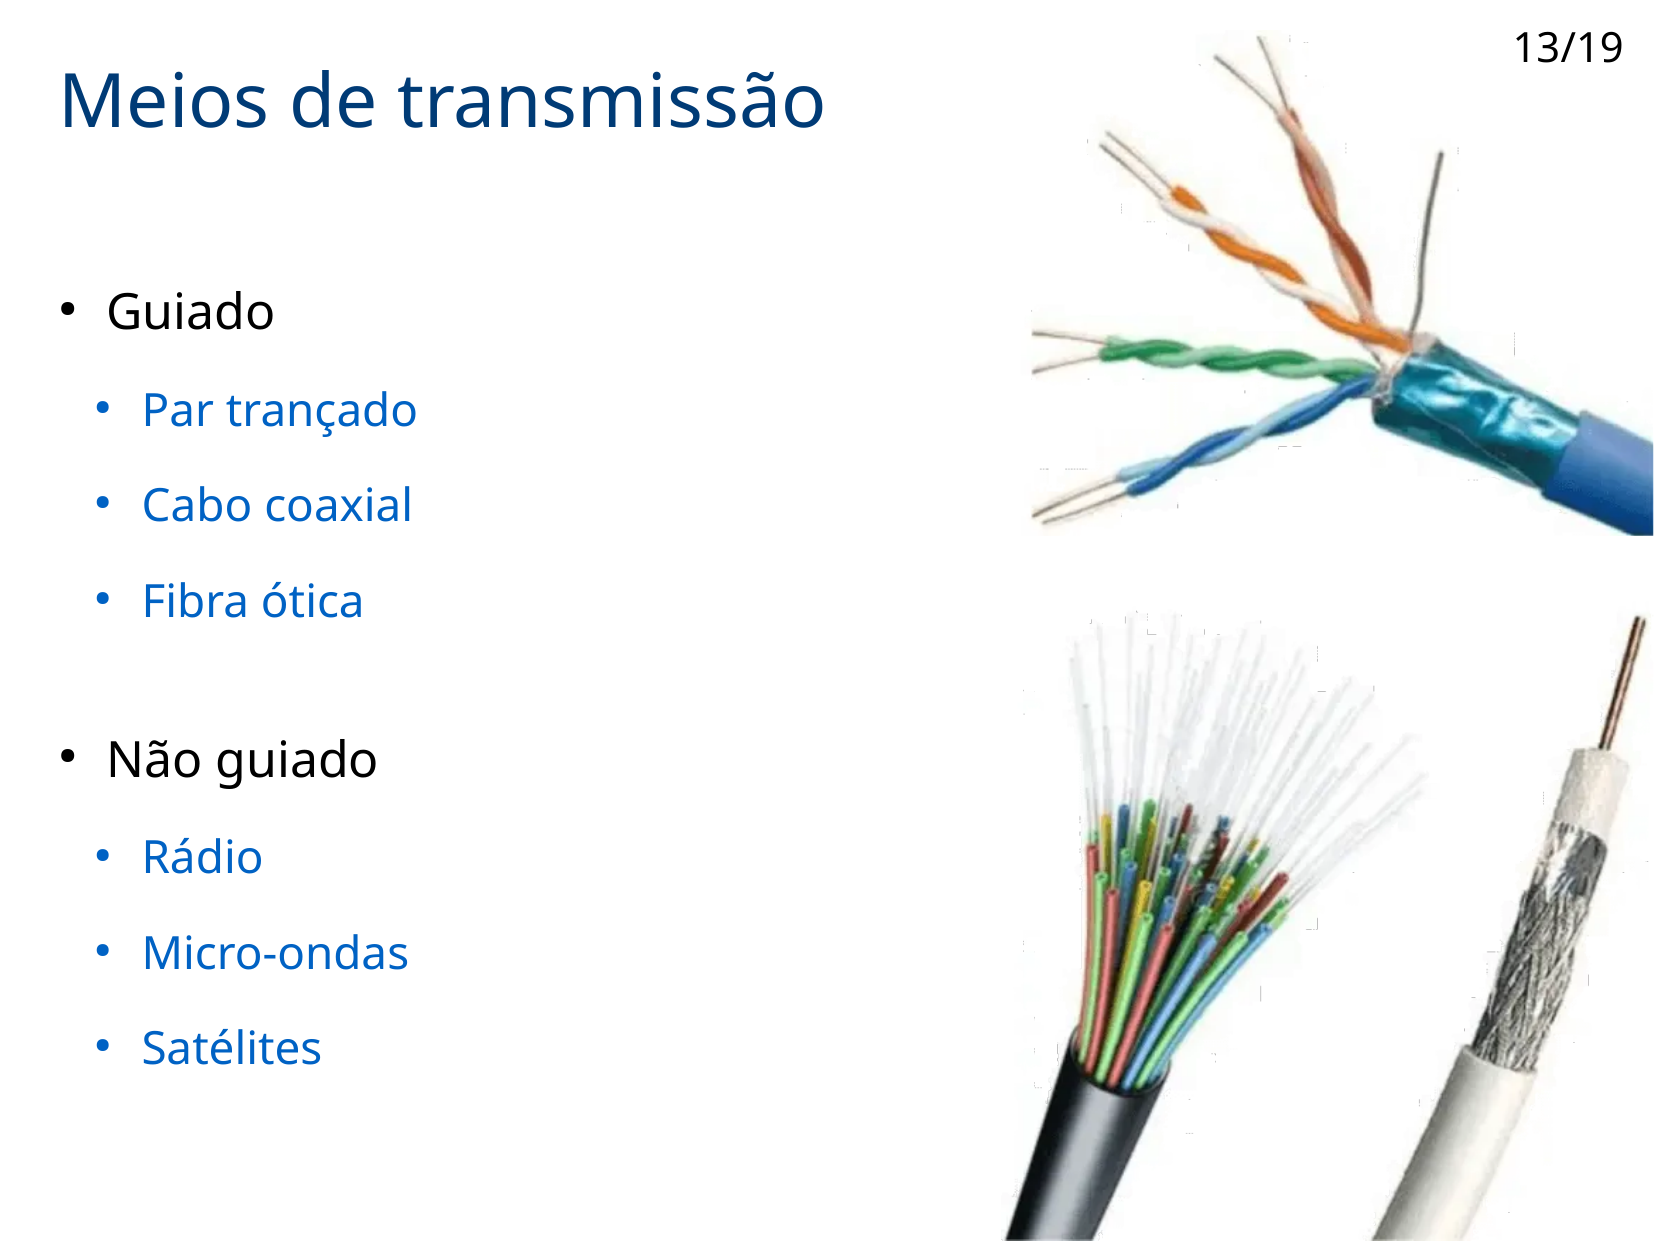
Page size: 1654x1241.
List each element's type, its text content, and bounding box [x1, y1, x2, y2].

picture [1001, 601, 1654, 1241]
picture [1020, 29, 1654, 536]
list Guiado Par trançado Cabo coaxial Fibra ótica Não guiado Rádio Micro-ondas Satélites [59, 265, 1625, 1211]
title Meios de transmissão [59, 47, 1020, 166]
